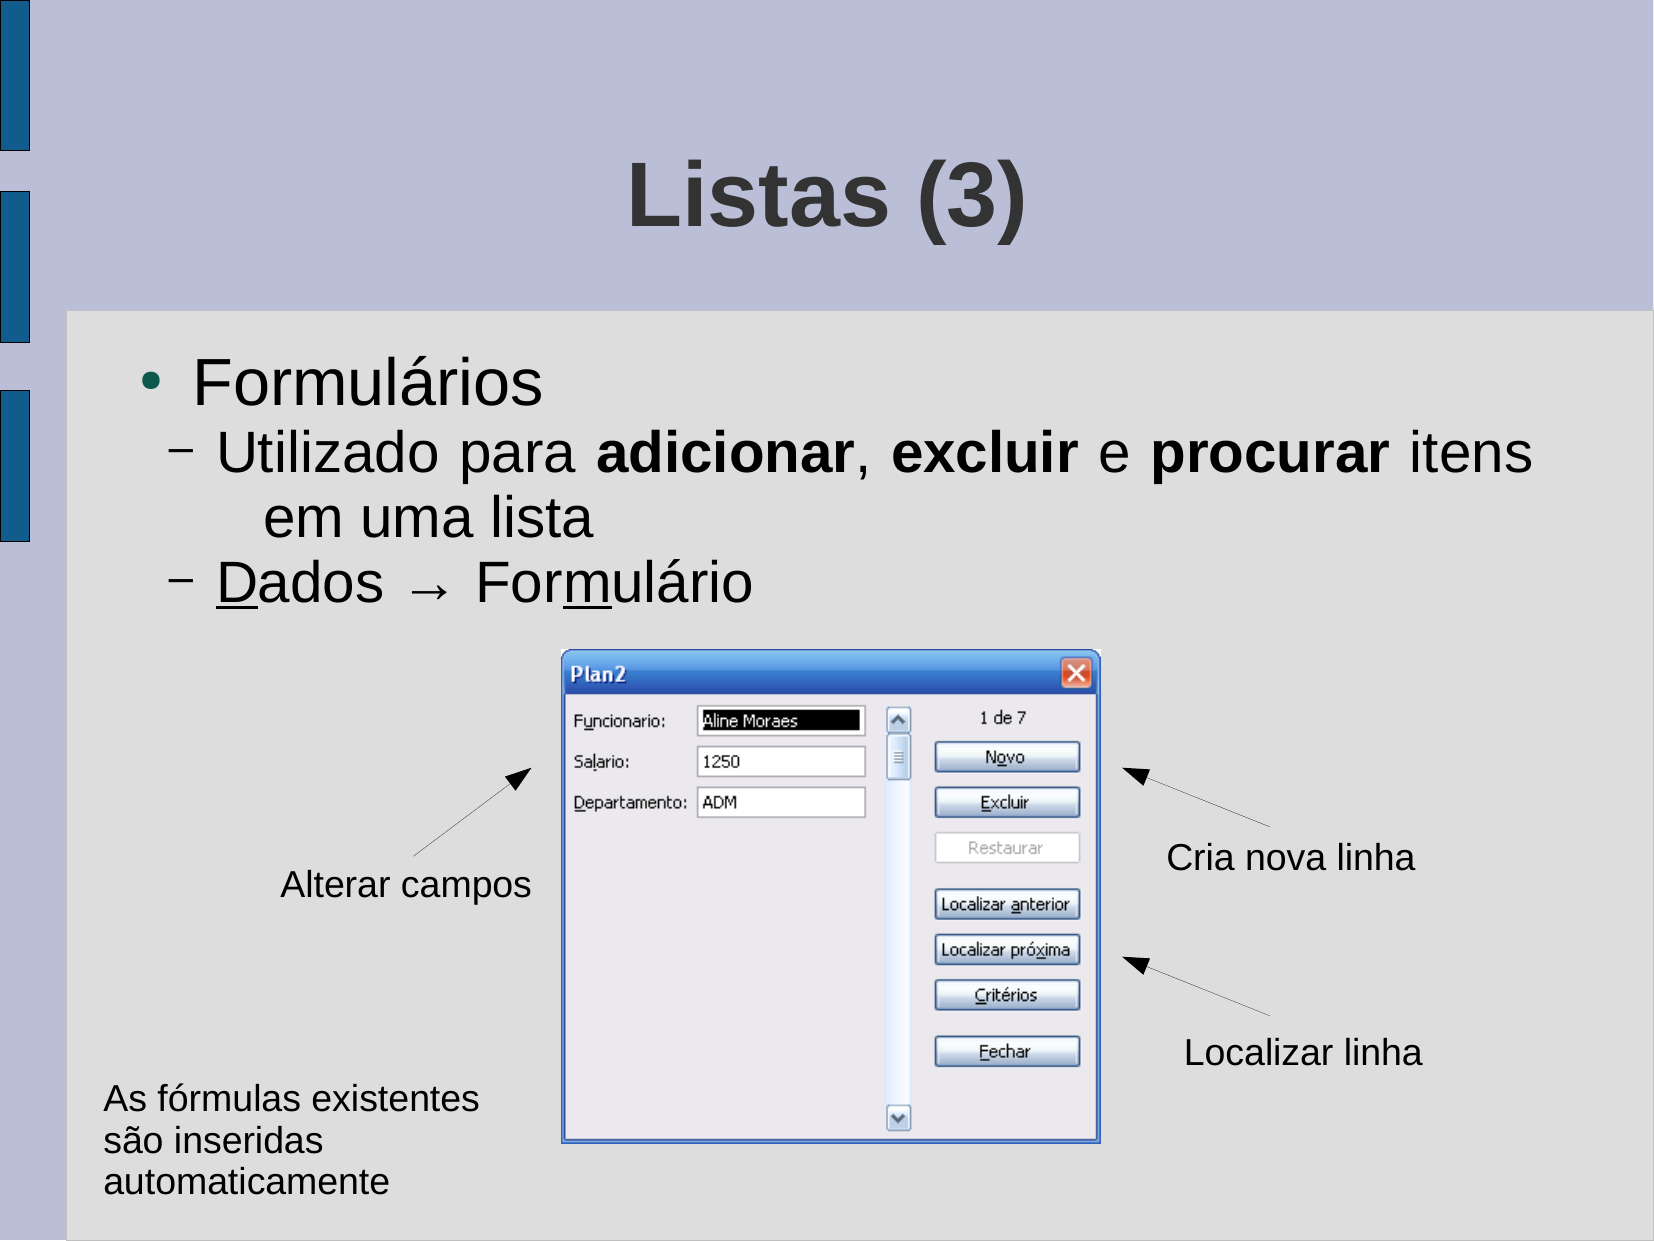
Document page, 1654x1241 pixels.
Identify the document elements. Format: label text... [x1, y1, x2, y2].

text_box Cria nova linha [1151, 828, 1506, 886]
list Formulários Utilizado para adicionar, excluir e procurar itens em uma lista Dados → Formulário [121, 344, 1534, 1112]
title Listas (3) [121, 98, 1534, 291]
text_box Localizar linha [1169, 1023, 1524, 1081]
picture [561, 649, 1101, 1144]
text_box As fórmulas existentes são inseridas automaticamente [88, 1069, 532, 1211]
text_box Alterar campos [265, 856, 562, 914]
